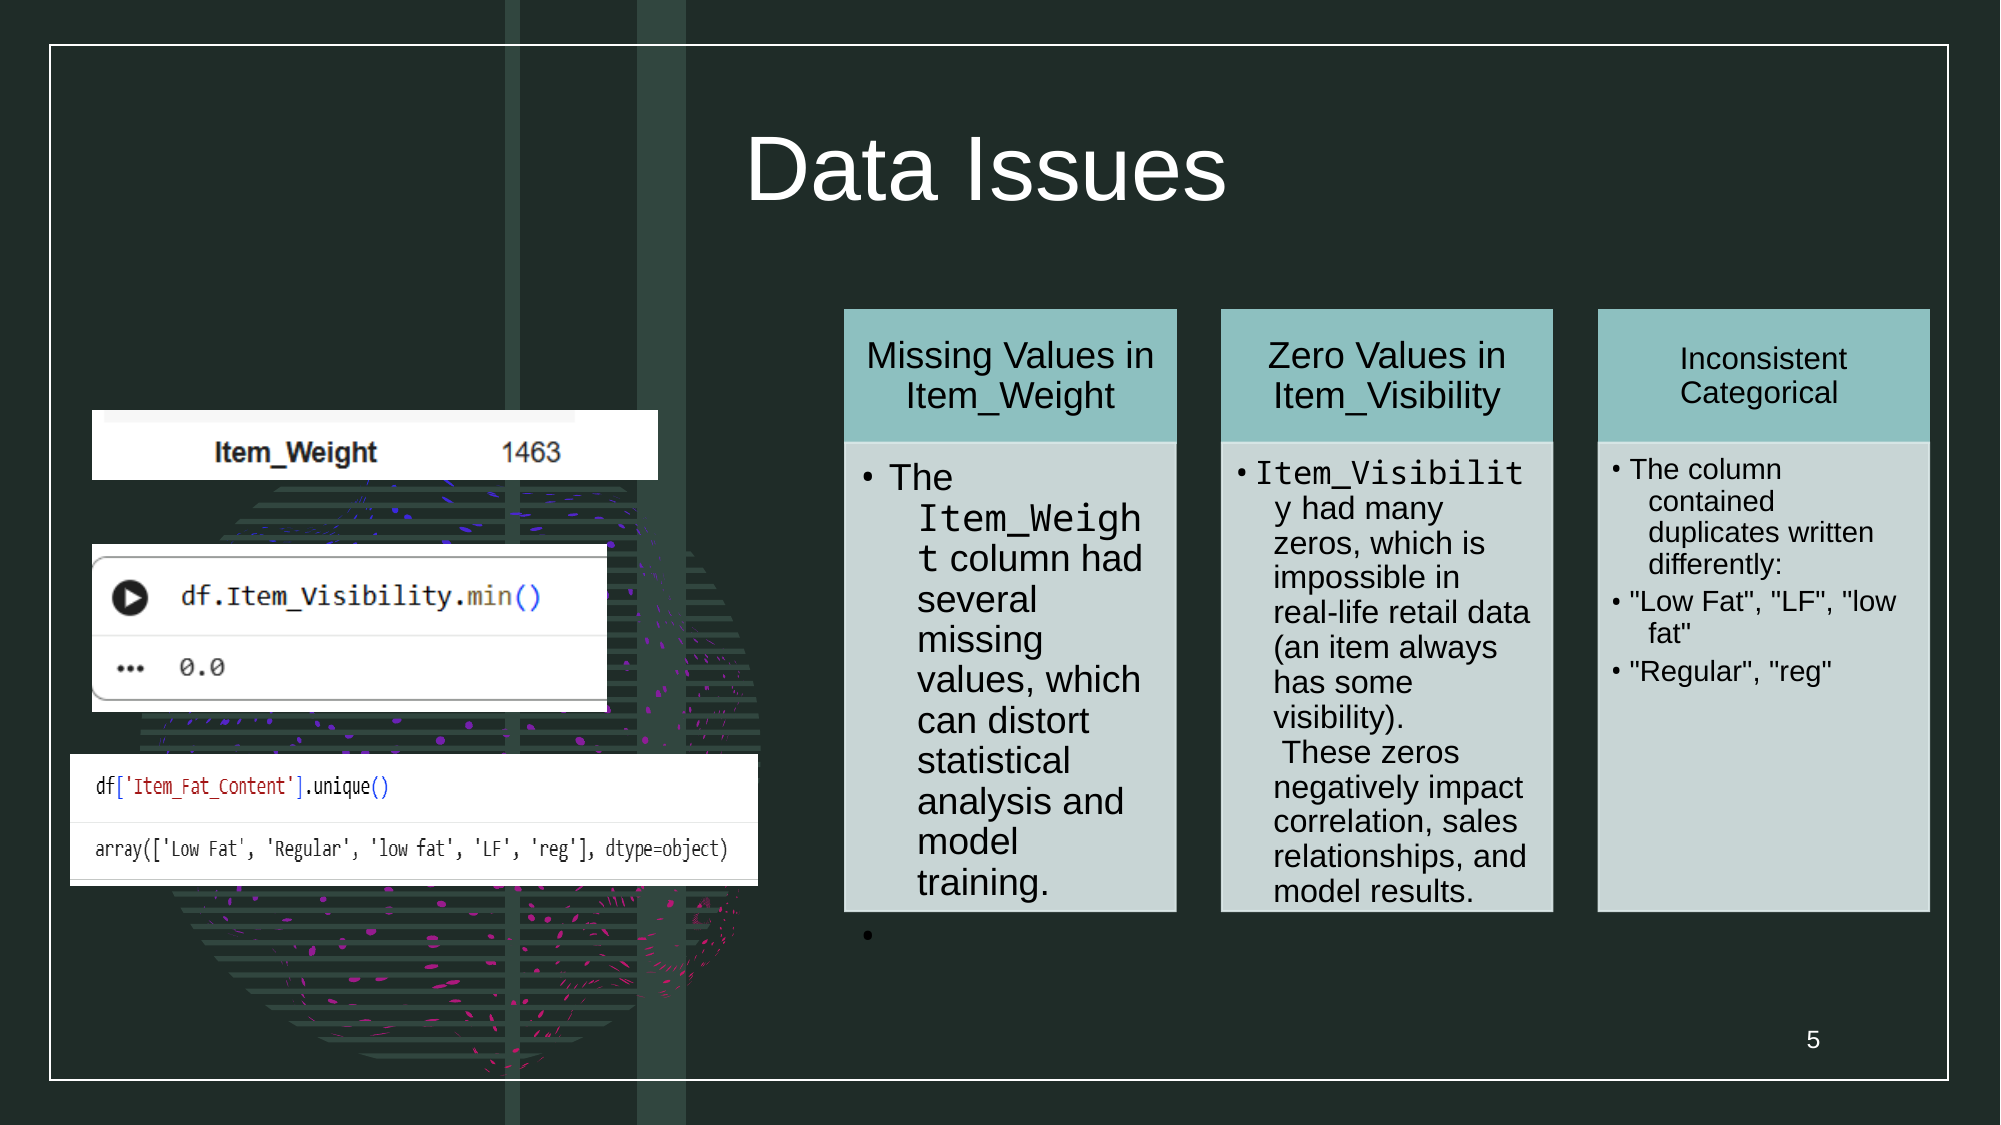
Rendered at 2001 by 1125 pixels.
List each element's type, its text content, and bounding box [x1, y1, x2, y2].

slide_number 9 [1791, 1008, 1931, 1068]
text_box Missing Values in Item_Weight [845, 310, 1176, 442]
text_box Zero Values in Item_Visibility [1221, 310, 1553, 442]
text_box The Item_Weight column had several missing values, which can distort statistical analysis and model training. [845, 442, 1176, 911]
text_box Inconsistent Categorical [1598, 310, 1930, 442]
text_box Item_Visibility had many zeros, which is impossible in real-life retail data (an item always has some visibility). These zeros negatively impact correlation, sales relationships, and model results. [1221, 442, 1553, 911]
picture [92, 544, 607, 712]
title Data Issues [62, 62, 1938, 280]
picture [92, 410, 658, 480]
picture [70, 754, 758, 886]
text_box The column contained duplicates written differently: "Low Fat", "LF", "low fat" "Regular", "reg" [1598, 442, 1930, 911]
